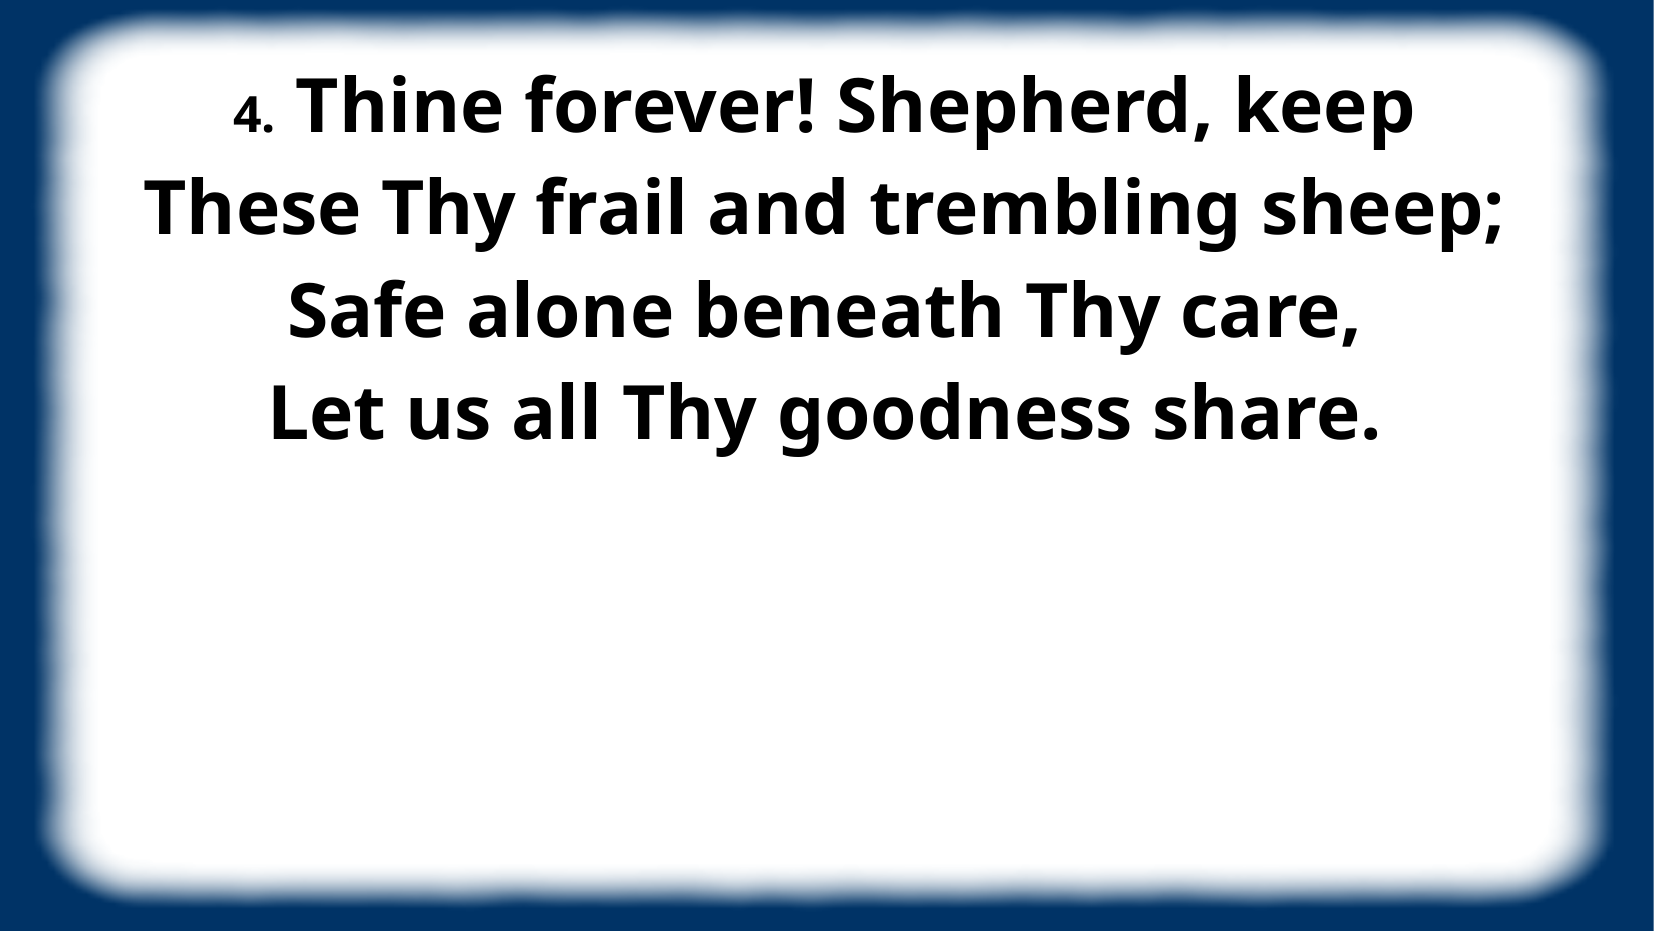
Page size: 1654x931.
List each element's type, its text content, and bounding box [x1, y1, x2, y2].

text_box 4. Thine forever! Shepherd, keep These Thy frail and trembling sheep; Safe alone beneath Thy care, Let us all Thy goodness share. [105, 45, 1546, 460]
picture [0, 0, 1654, 931]
